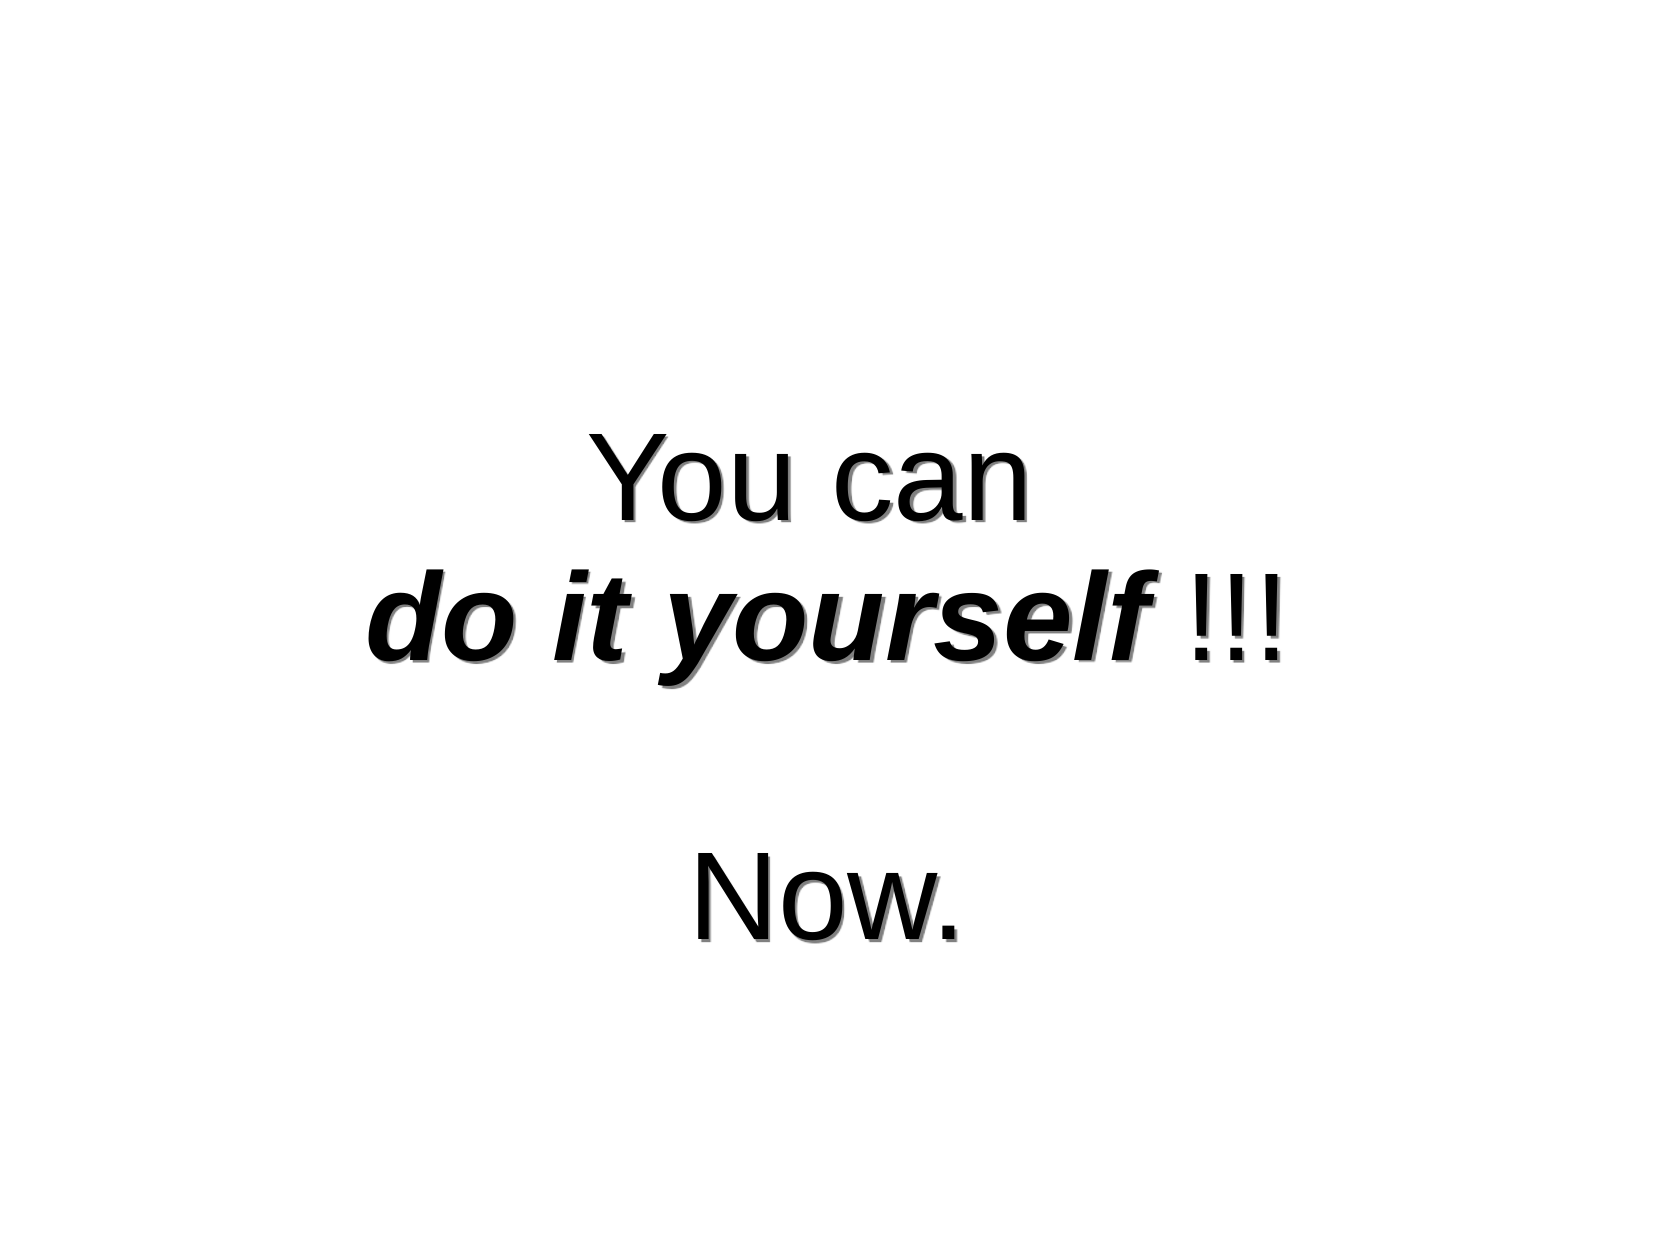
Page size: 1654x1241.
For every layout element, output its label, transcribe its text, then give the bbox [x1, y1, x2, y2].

text_box You can do it yourself !!! Now. [64, 399, 1591, 974]
